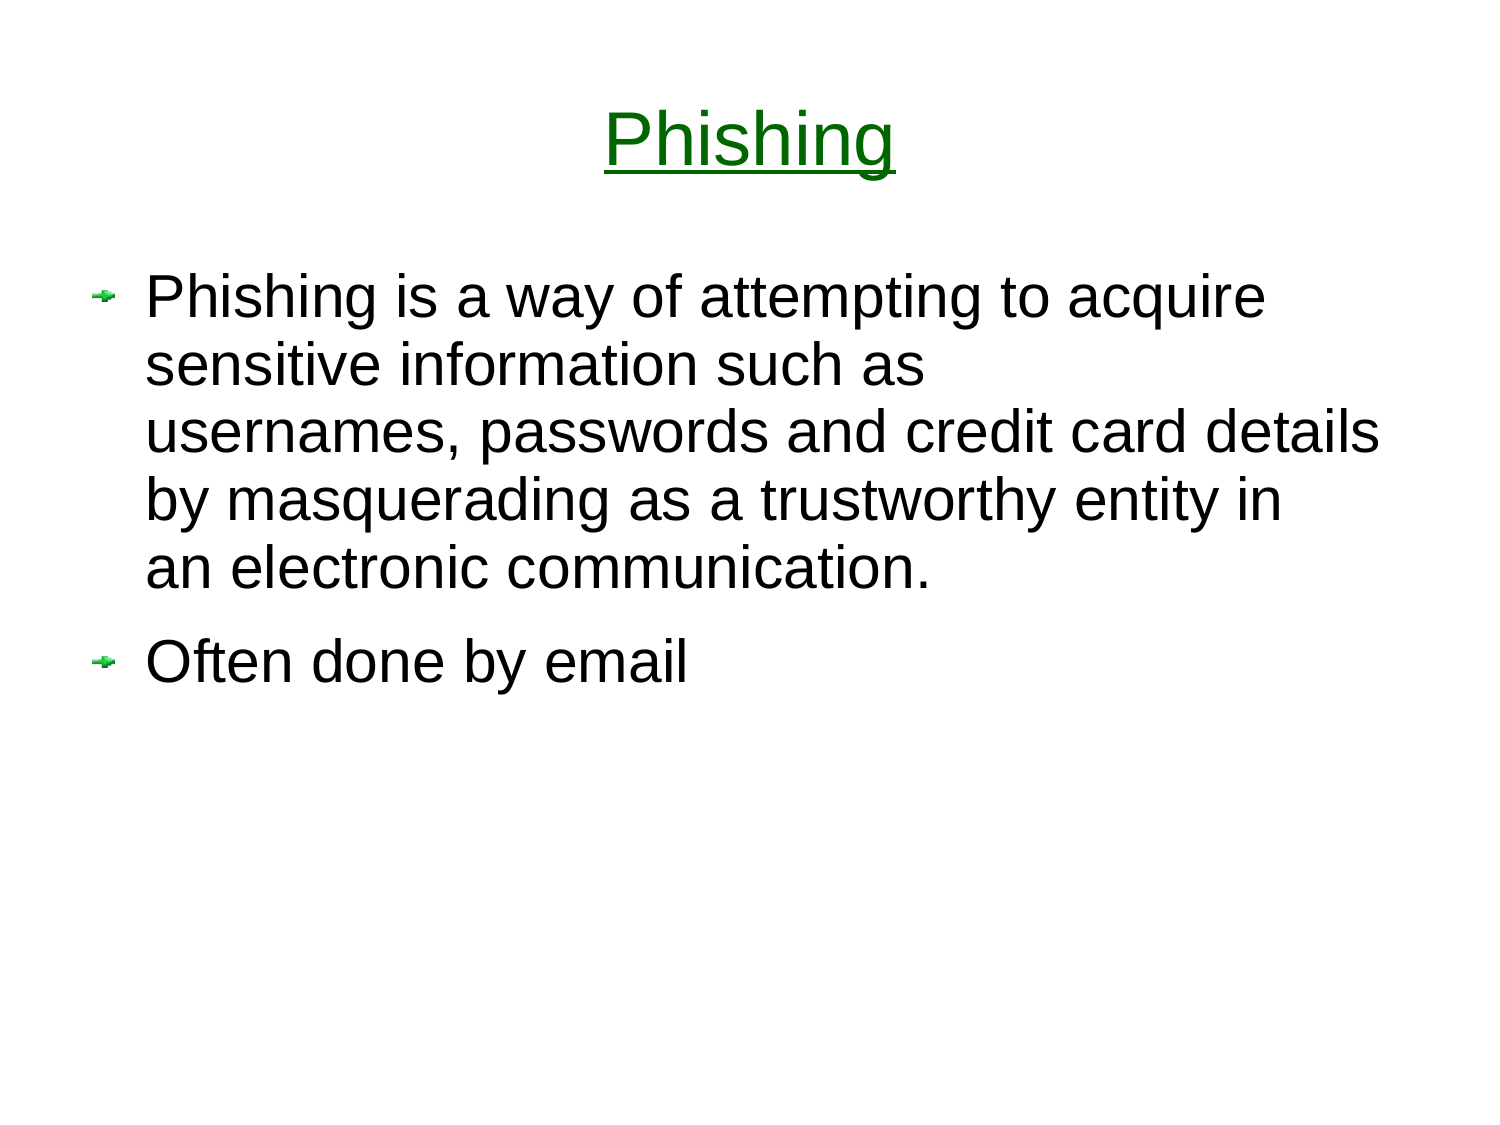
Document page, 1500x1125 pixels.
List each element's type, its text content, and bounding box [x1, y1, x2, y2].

list Phishing is a way of attempting to acquire sensitive information such as usernames, passwords and credit card details by masquerading as a trustworthy entity in an electronic communication. Often done by email [75, 262, 1425, 1006]
title Phishing [75, 45, 1425, 233]
